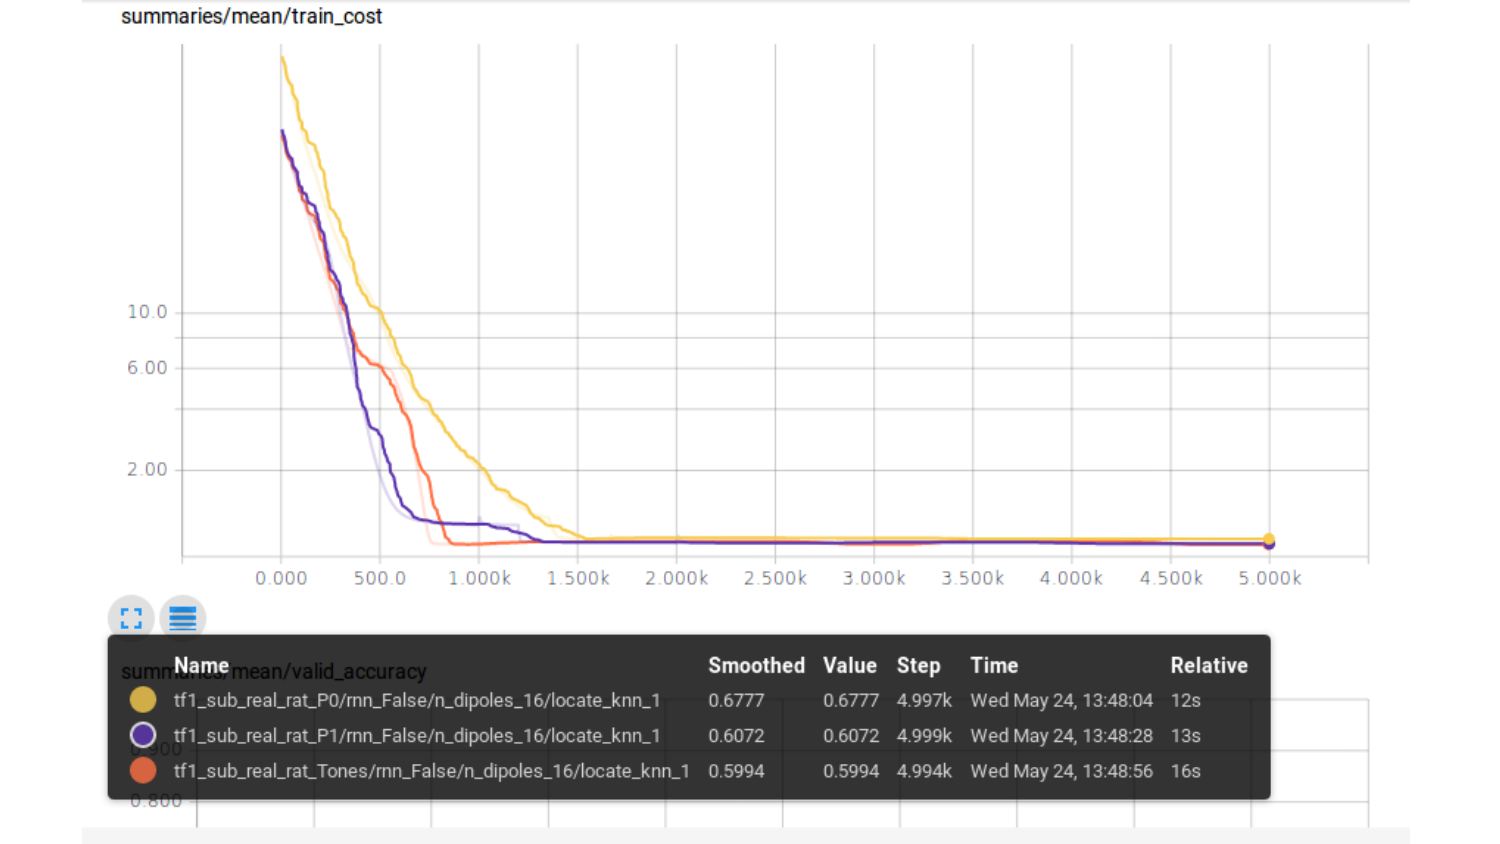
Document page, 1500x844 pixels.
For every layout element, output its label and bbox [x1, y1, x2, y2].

picture [81, 0, 1411, 844]
